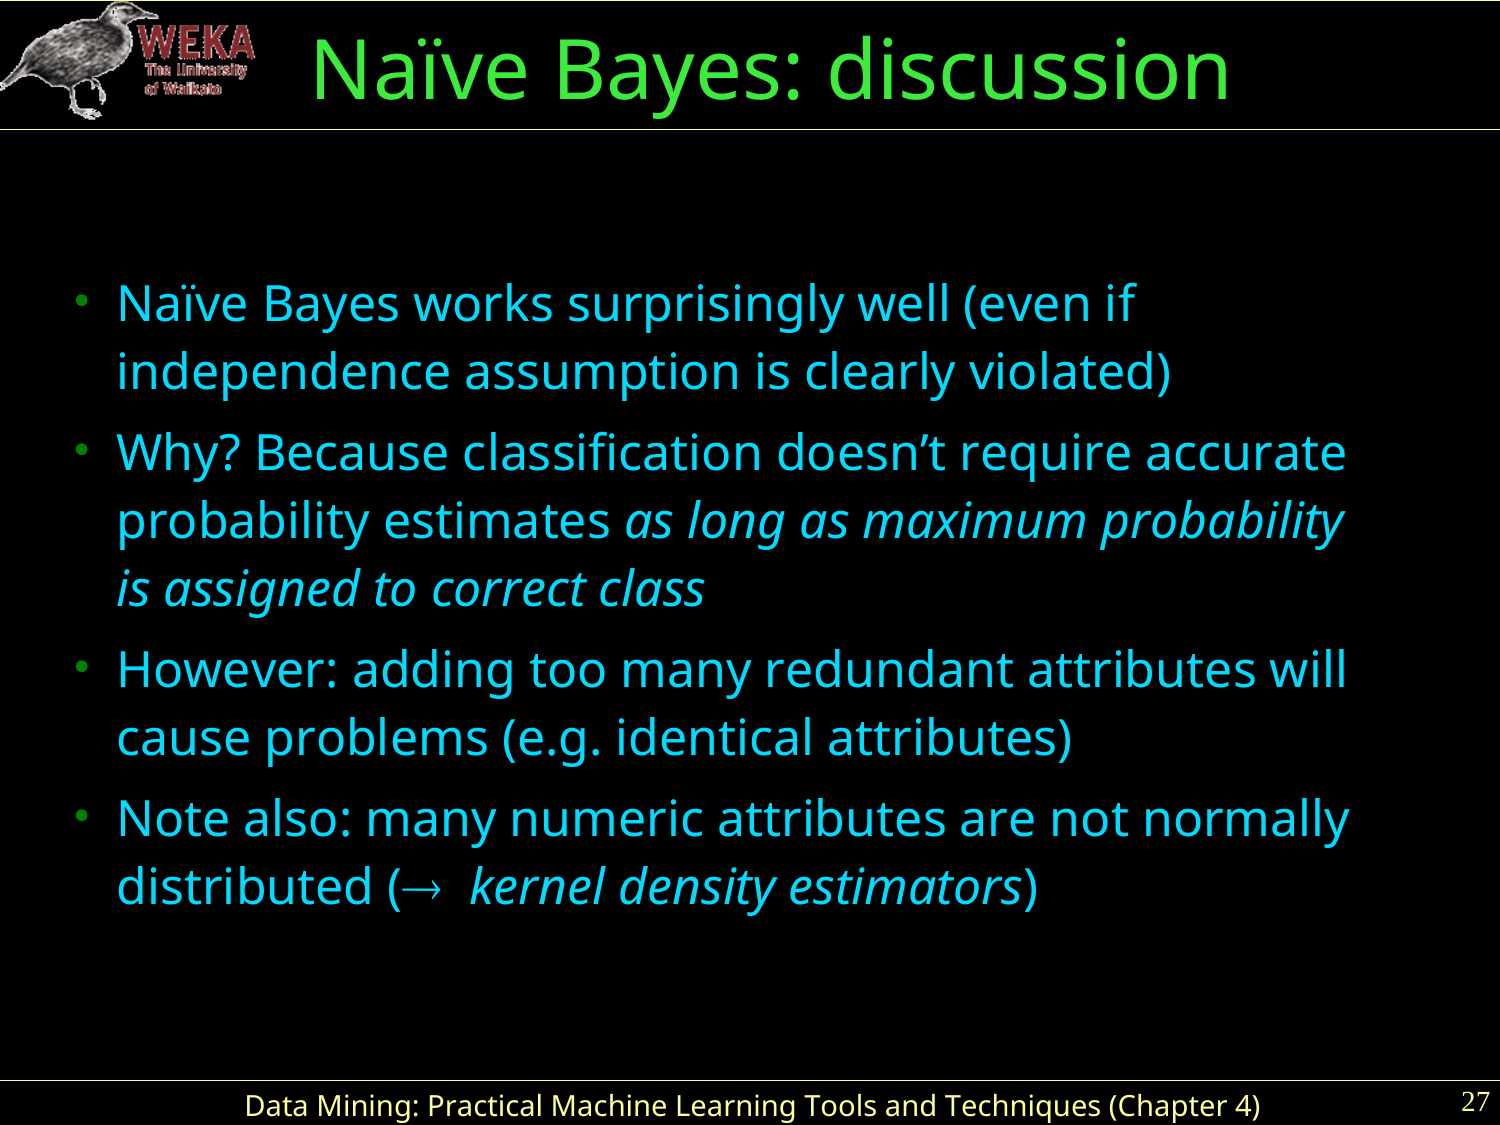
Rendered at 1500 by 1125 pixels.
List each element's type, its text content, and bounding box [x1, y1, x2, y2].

text_box Naïve Bayes works surprisingly well (even if independence assumption is clearly violated) Why? Because classification doesn’t require accurate probability estimates as long as maximum probability is assigned to correct class However: adding too many redundant attributes will cause problems (e.g. identical attributes) Note also: many numeric attributes are not normally distributed ( kernel density estimators) [59, 260, 1388, 936]
picture [0, 1, 266, 129]
title Naïve Bayes: discussion [295, 0, 1500, 148]
